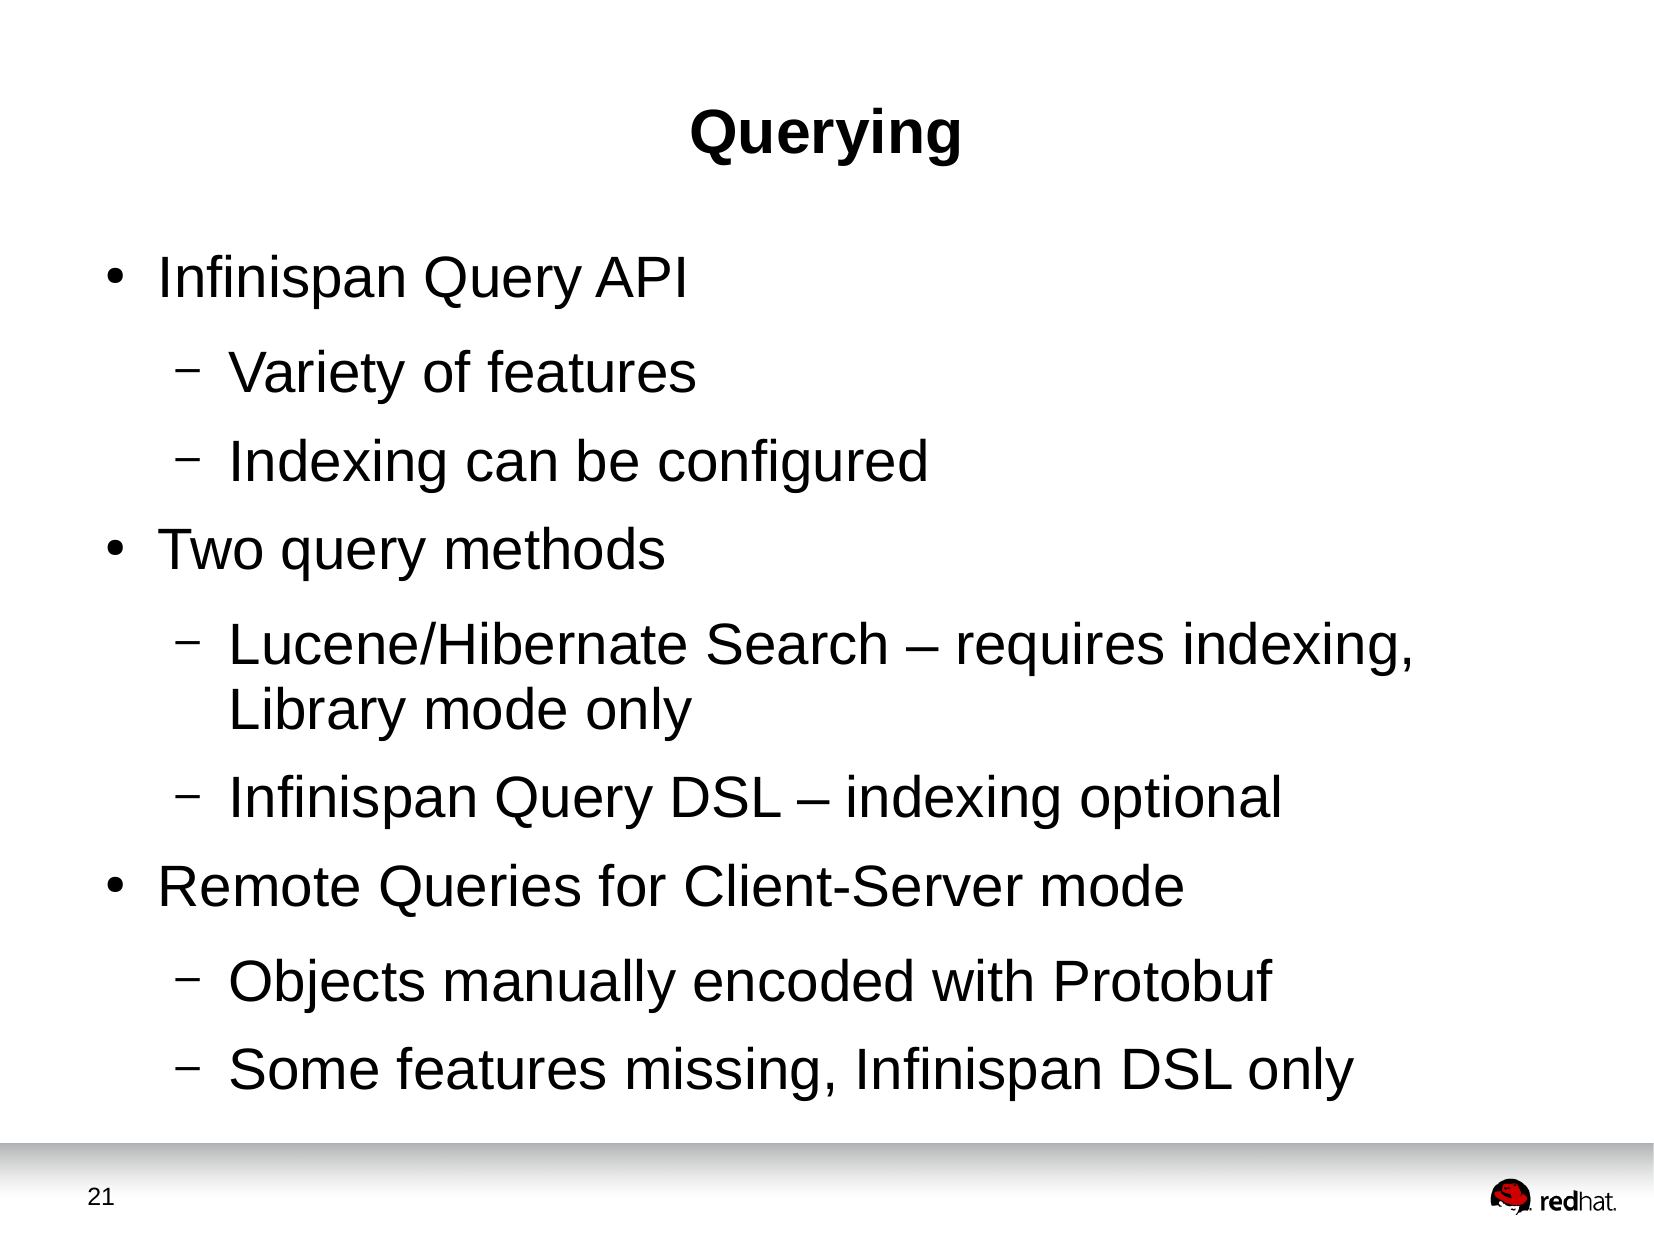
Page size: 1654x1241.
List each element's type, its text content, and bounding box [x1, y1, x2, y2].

picture [0, 1143, 1654, 1241]
list Infinispan Query API Variety of features Indexing can be configured Two query methods Lucene/Hibernate Search – requires indexing, Library mode only Infinispan Query DSL – indexing optional Remote Queries for Client-Server mode Objects manually encoded with Protobuf Some features missing, Infinispan DSL only [86, 245, 1576, 1128]
title Querying [82, 37, 1571, 226]
